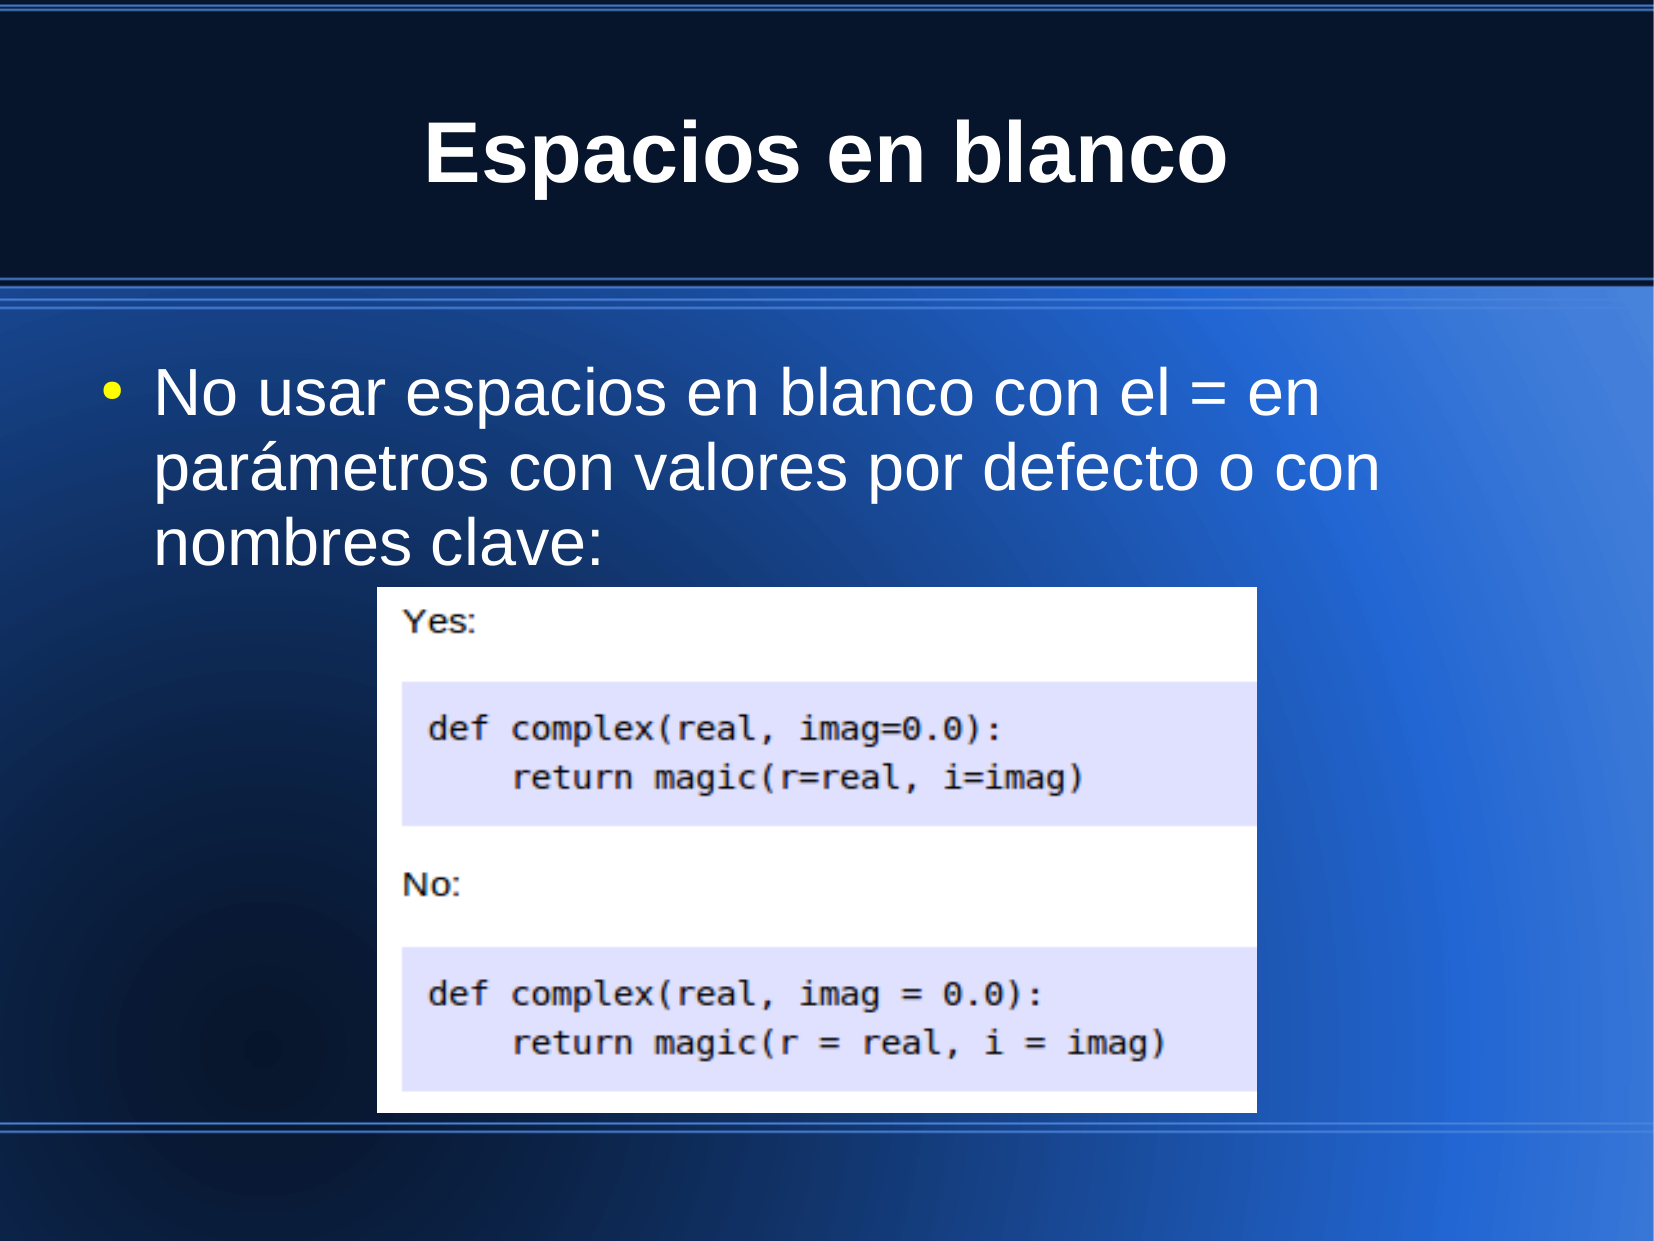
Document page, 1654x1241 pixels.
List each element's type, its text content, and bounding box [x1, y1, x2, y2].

picture [0, 0, 1654, 1241]
title Espacios en blanco [82, 49, 1571, 257]
list No usar espacios en blanco con el = en parámetros con valores por defecto o con nombres clave: [82, 355, 1571, 1075]
